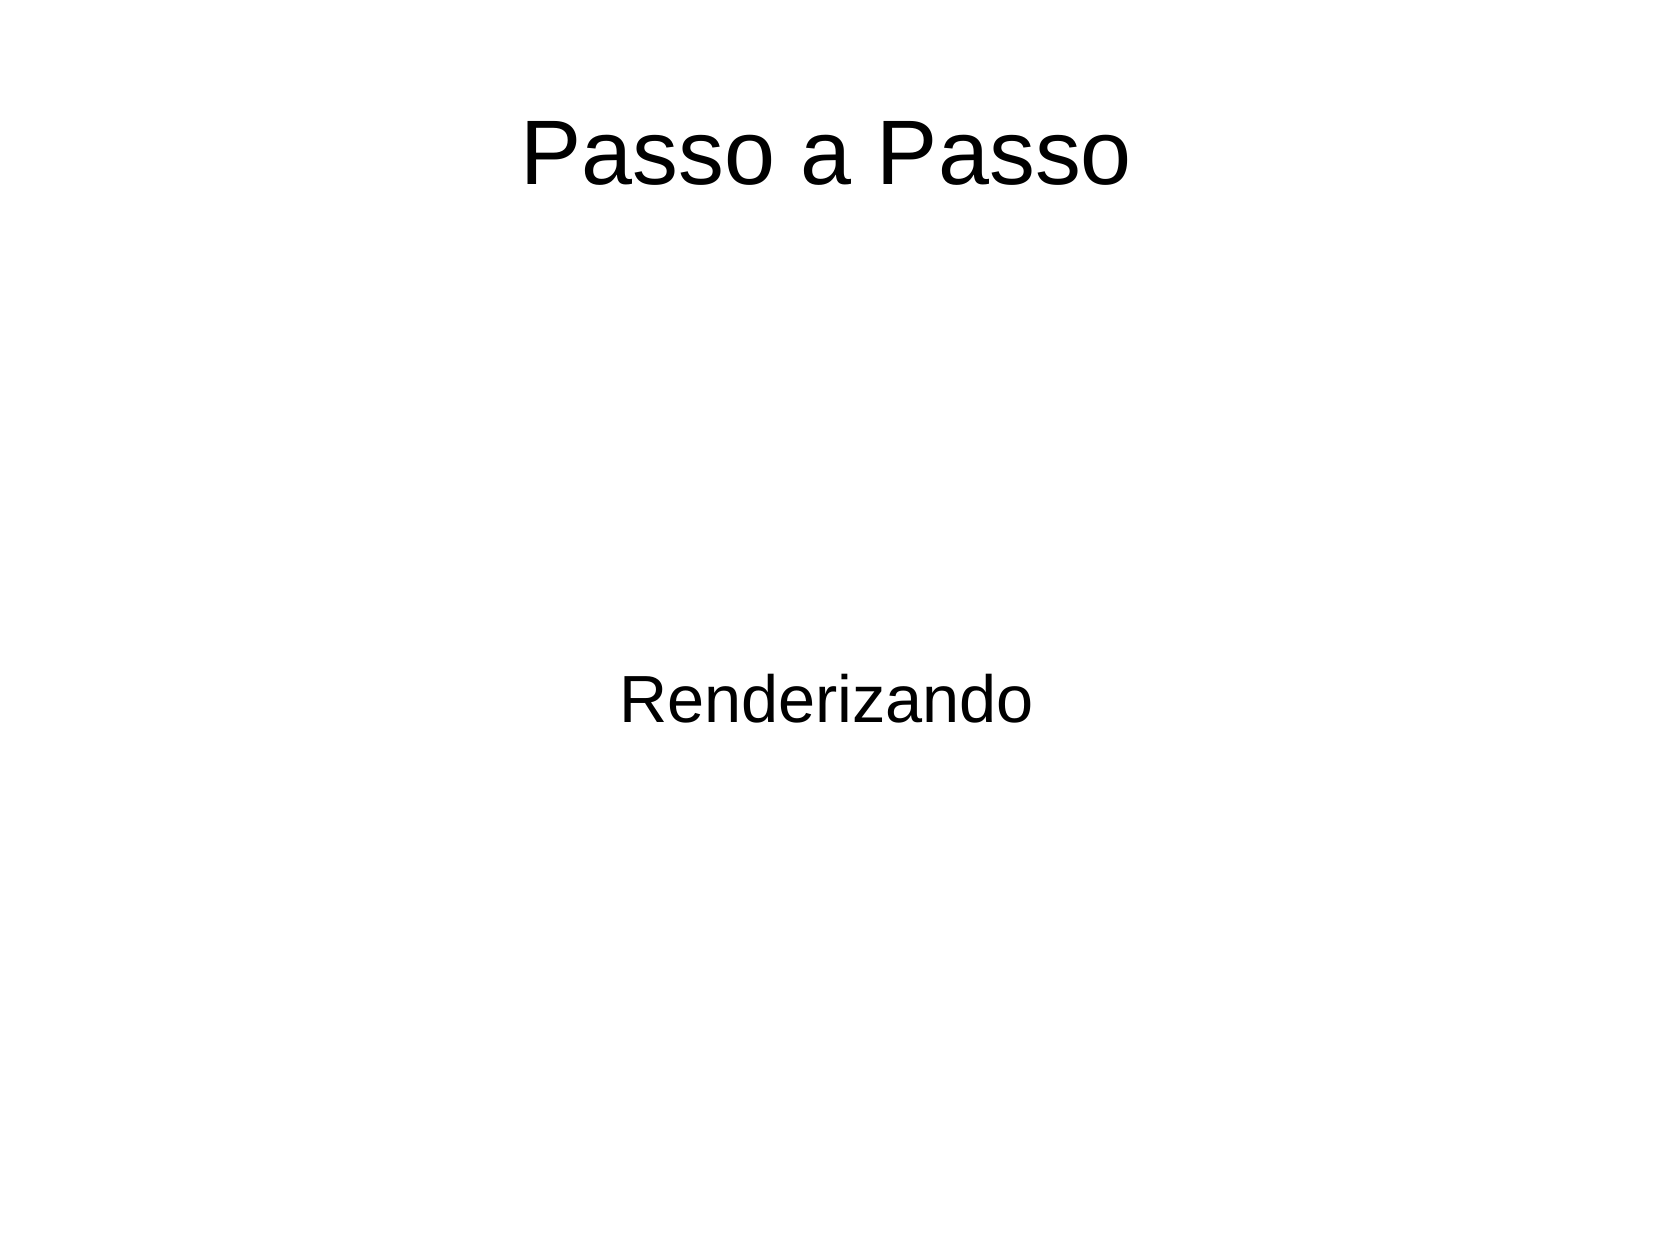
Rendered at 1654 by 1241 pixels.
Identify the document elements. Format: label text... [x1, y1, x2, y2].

title Passo a Passo [82, 56, 1571, 250]
subtitle Renderizando [82, 297, 1571, 1102]
